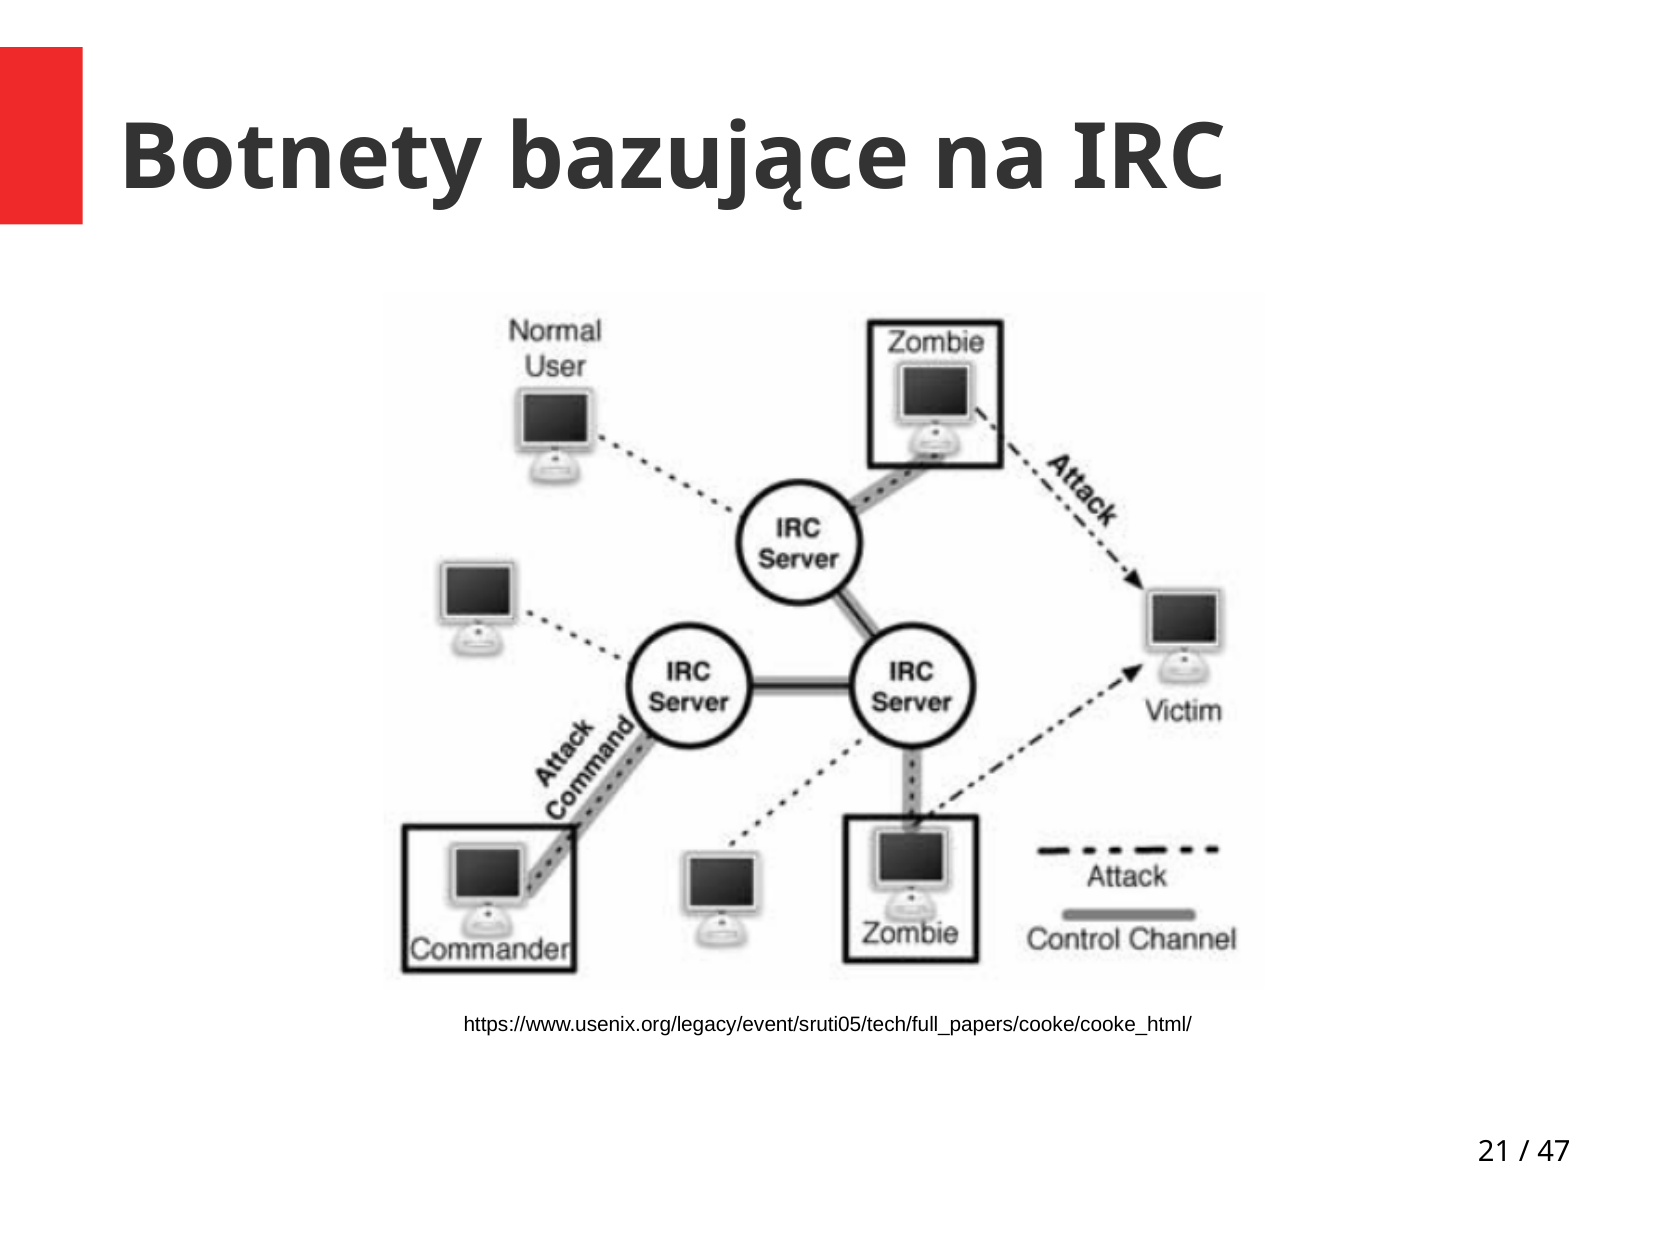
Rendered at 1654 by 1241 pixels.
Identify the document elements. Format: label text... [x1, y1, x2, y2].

picture [377, 271, 1265, 991]
text_box https://www.usenix.org/legacy/event/sruti05/tech/full_papers/cooke/cooke_html/ [448, 1005, 1654, 1040]
title Botnety bazujące na IRC [118, 49, 1571, 257]
